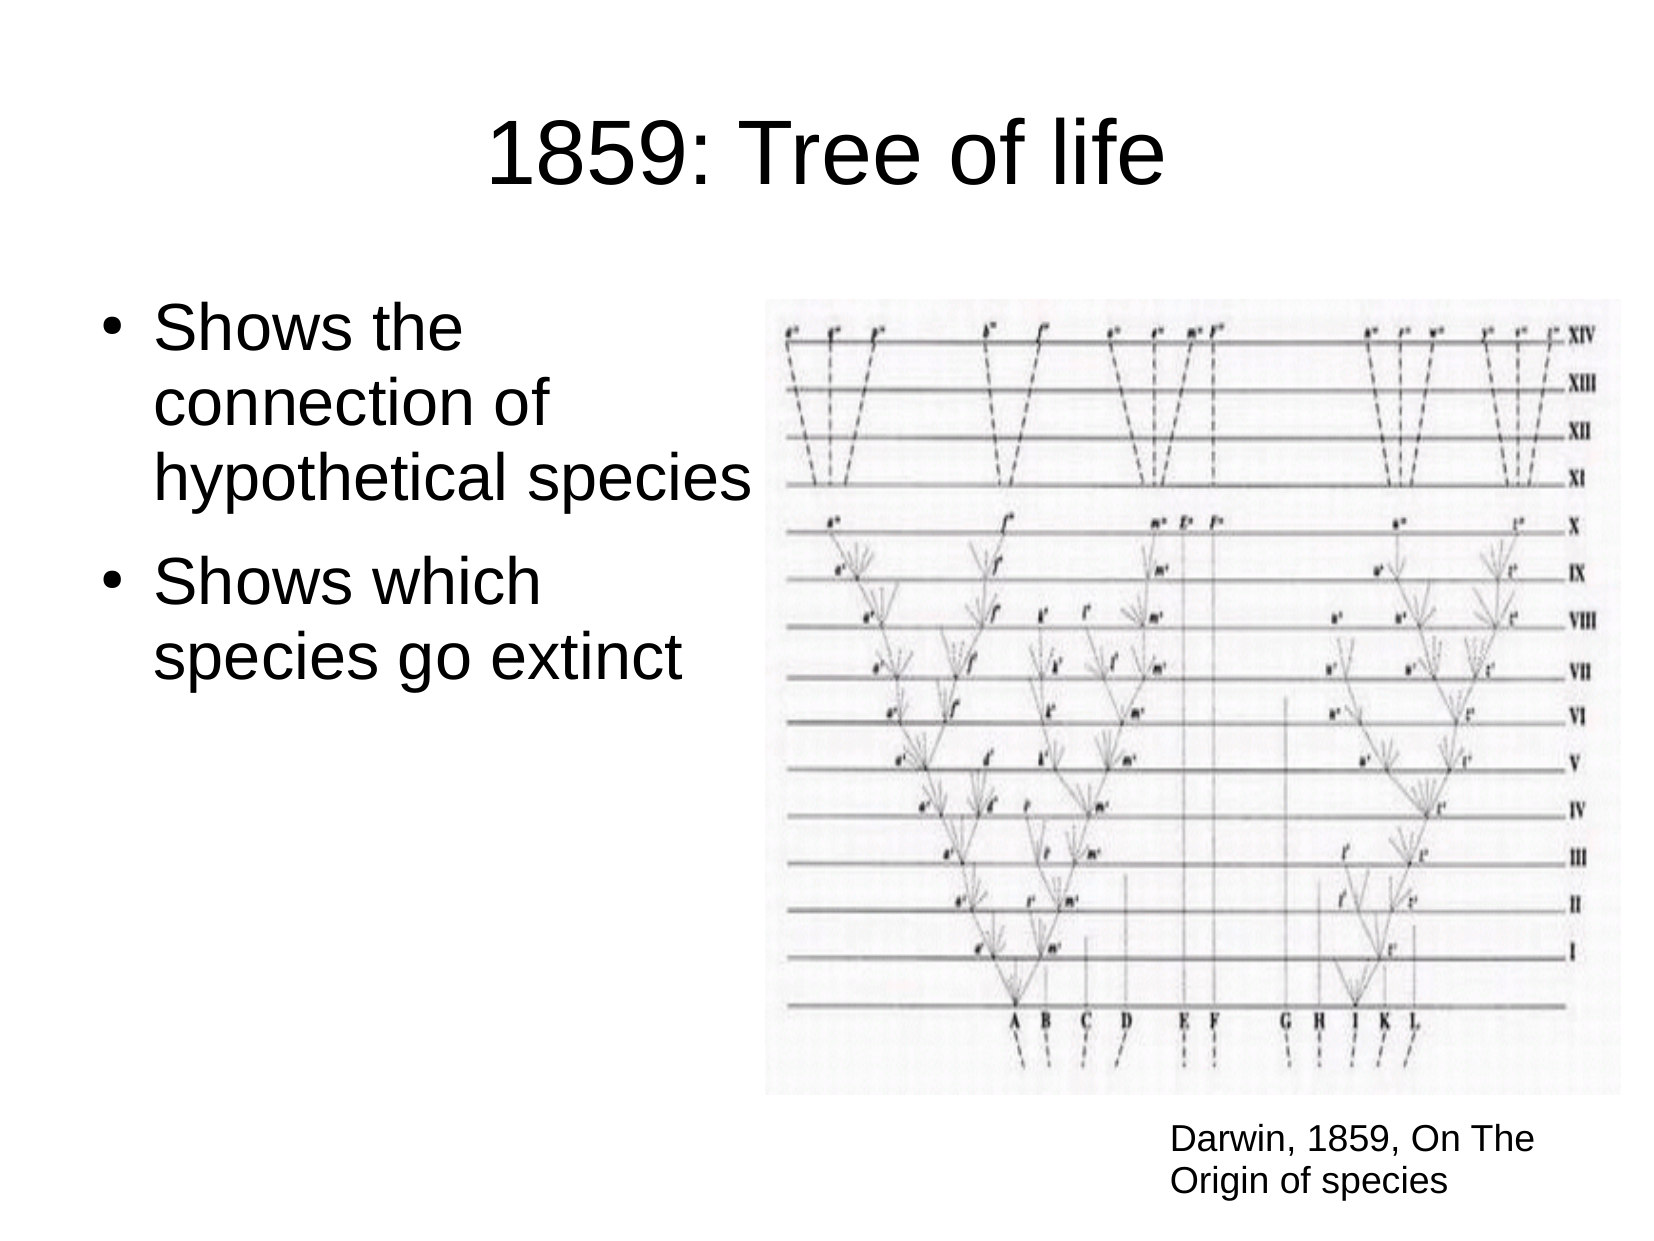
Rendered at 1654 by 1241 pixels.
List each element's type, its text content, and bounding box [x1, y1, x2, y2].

picture [765, 299, 1621, 1096]
title 1859: Tree of life [82, 49, 1571, 257]
list Shows the connection of hypothetical species Shows which species go extinct [82, 290, 766, 1201]
text_box Darwin, 1859, On The Origin of species [1155, 1110, 1621, 1209]
